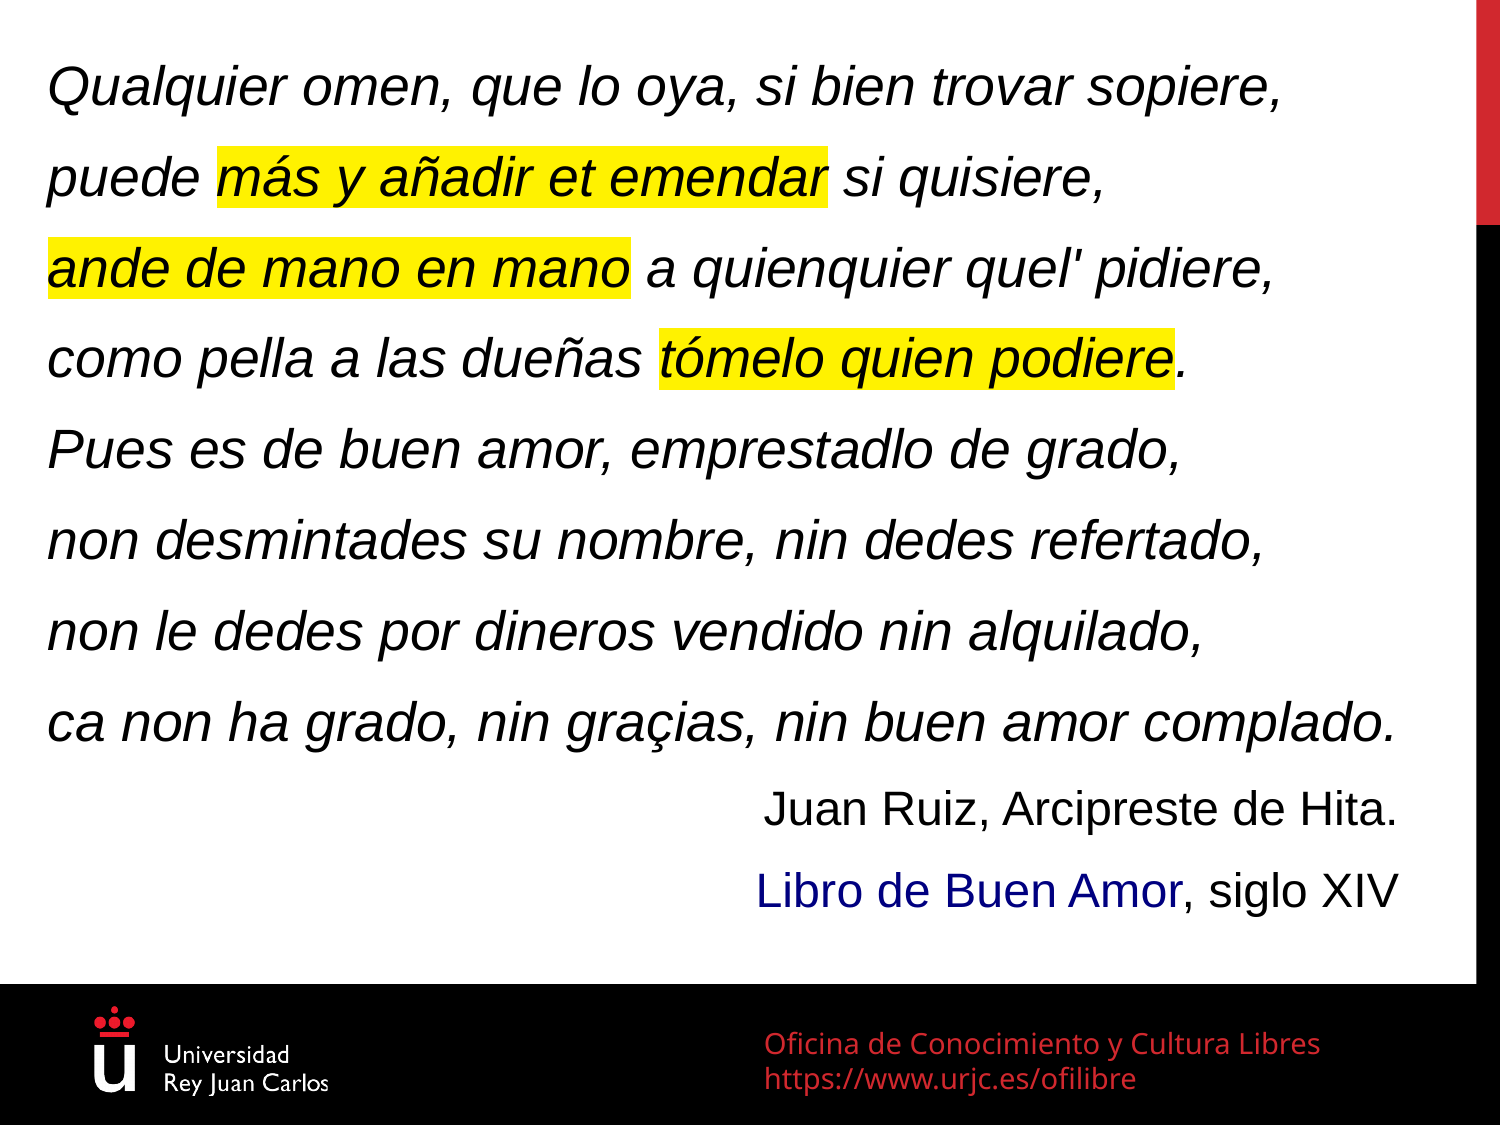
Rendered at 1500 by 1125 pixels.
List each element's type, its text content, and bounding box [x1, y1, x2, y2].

list Qualquier omen, que lo oya, si bien trovar sopiere, puede más y añadir et emendar si quisiere, ande de mano en mano a quienquier quel' pidiere, como pella a las dueñas tómelo quien podiere. Pues es de buen amor, emprestadlo de grado, non desmintades su nombre, nin dedes refertado, non le dedes por dineros vendido nin alquilado, ca non ha grado, nin graçias, nin buen amor complado. Juan Ruiz, Arcipreste de Hita. Libro de Buen Amor, siglo XIV [32, 42, 1471, 946]
text_box [0, 984, 1500, 1125]
picture [94, 1006, 328, 1096]
text_box Oficina de Conocimiento y Cultura Libres https://www.urjc.es/ofilibre [748, 1017, 1500, 1125]
